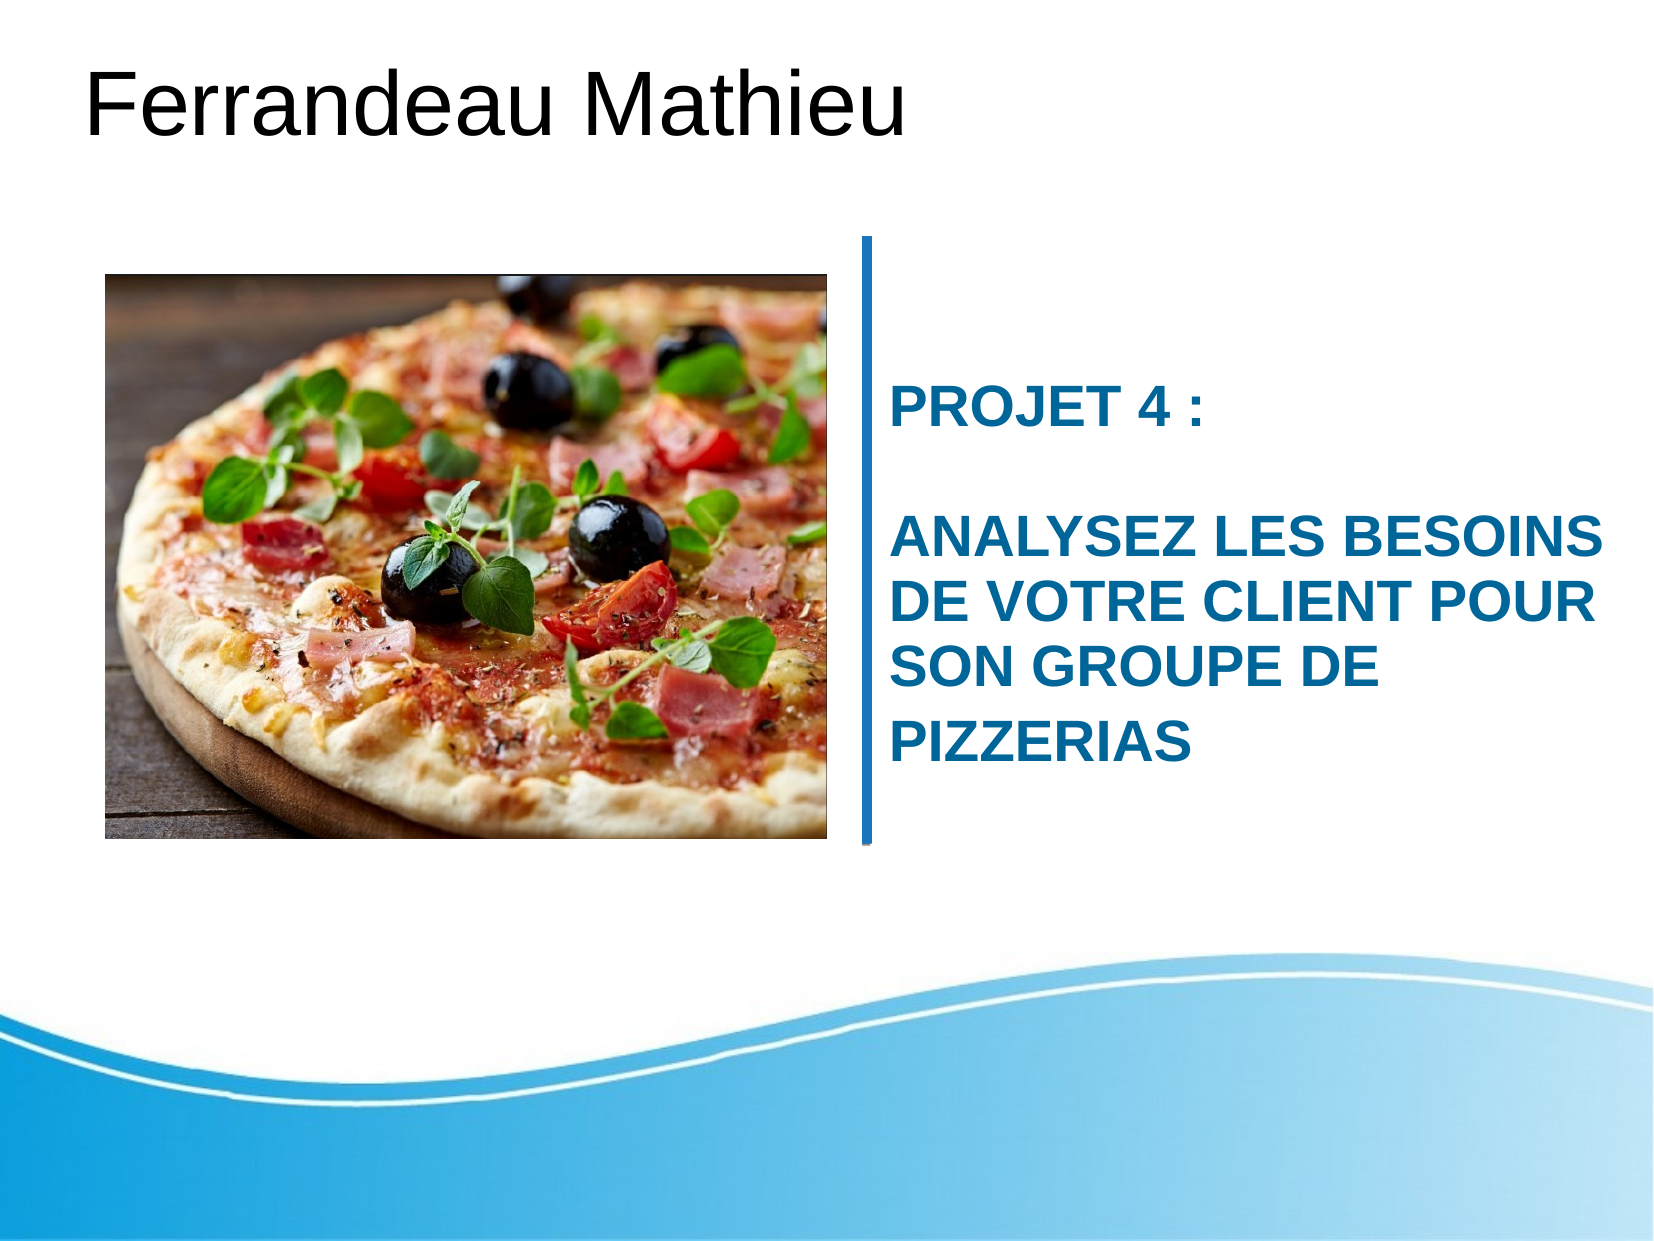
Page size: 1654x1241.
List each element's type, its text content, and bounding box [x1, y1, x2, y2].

picture [0, 952, 1654, 1241]
text_box [862, 236, 872, 844]
title Projet 4 : analysez les besoins de votre client pour son groupe de pizzerias [874, 207, 1630, 945]
picture [105, 274, 827, 839]
title Ferrandeau Mathieu [0, 0, 1241, 208]
